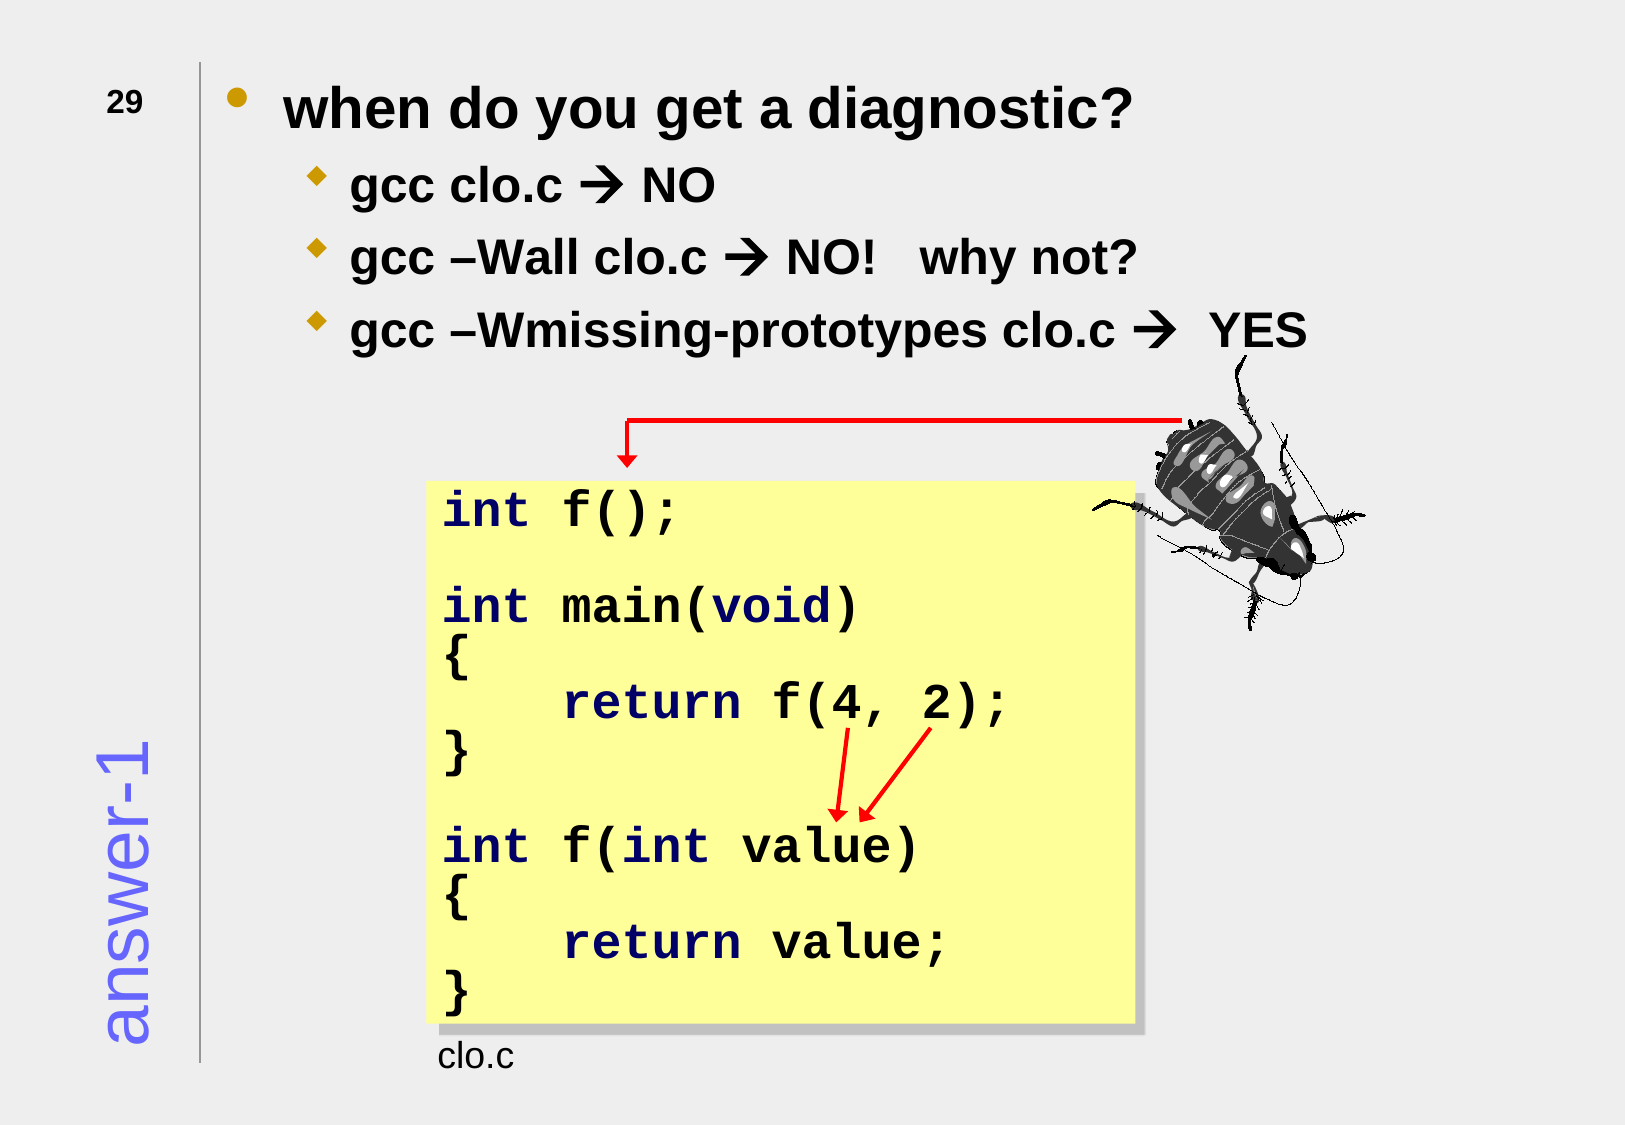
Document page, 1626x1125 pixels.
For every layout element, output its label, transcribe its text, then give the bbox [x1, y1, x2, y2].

text_box [1140, 391, 1364, 575]
text_box [1097, 499, 1116, 508]
text_box [1281, 468, 1292, 486]
text_box clo.c [422, 1023, 683, 1084]
text_box [1197, 545, 1215, 554]
text_box [1280, 452, 1287, 468]
text_box int f(); int main(void) { return f(4, 2); } int f(int value) { return value; } [426, 480, 1136, 1024]
title answer-1 [50, 187, 188, 1063]
text_box [1236, 361, 1243, 382]
list when do you get a diagnostic? gcc clo.c  NO gcc –Wall clo.c  NO! why not? gcc –Wmissing-prototypes clo.c  YES [212, 62, 1550, 1063]
text_box [1126, 502, 1141, 511]
text_box [1248, 563, 1264, 604]
text_box [1249, 604, 1256, 630]
